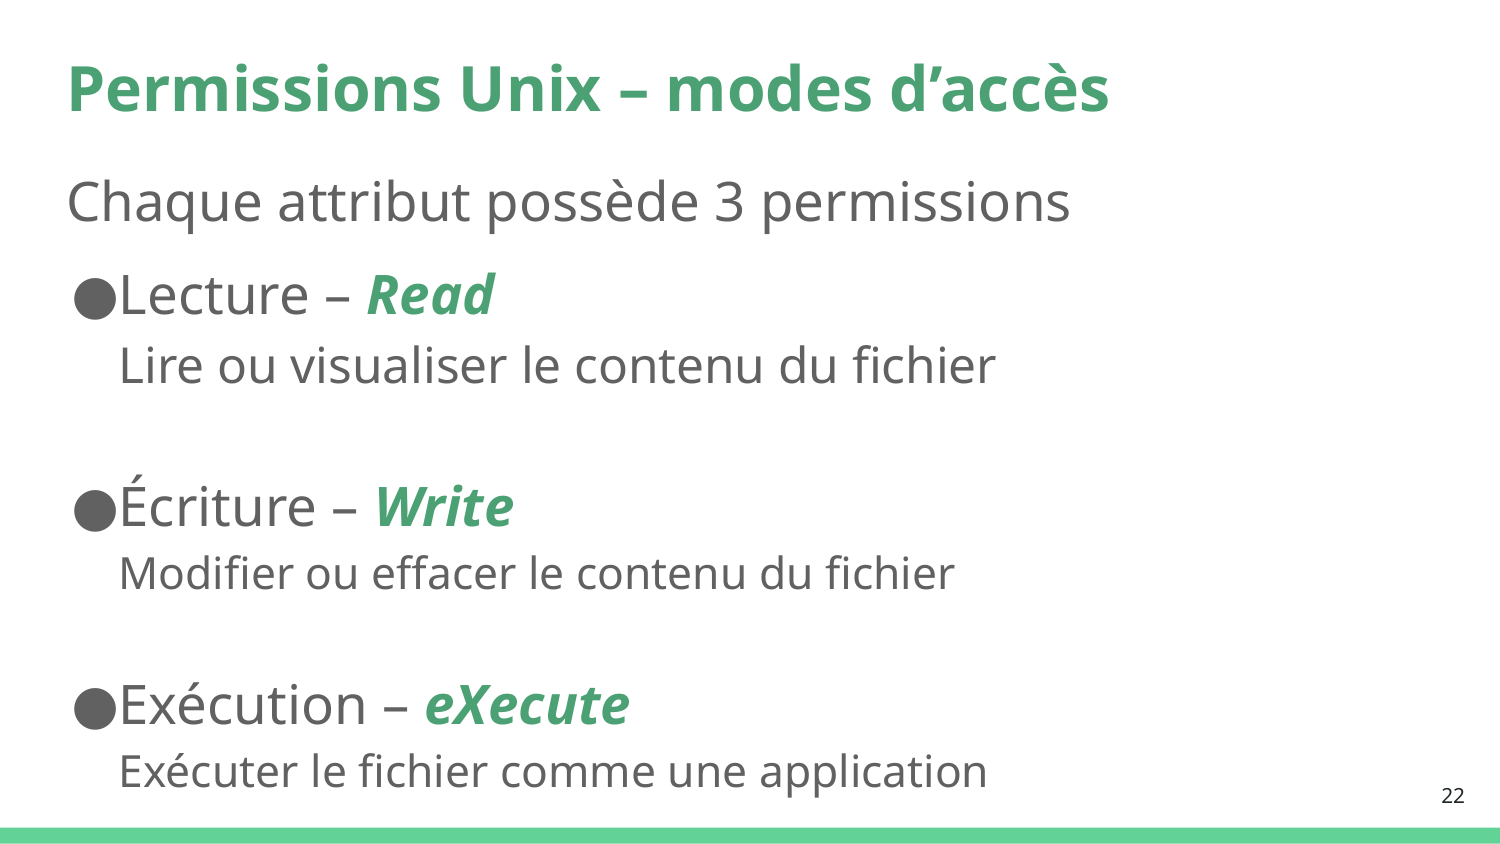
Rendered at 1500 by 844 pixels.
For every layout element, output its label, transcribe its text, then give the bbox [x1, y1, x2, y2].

list Chaque attribut possède 3 permissions Lecture – Read Lire ou visualiser le contenu du fichier Écriture – Write Modifier ou effacer le contenu du fichier Exécution – eXecute Exécuter le fichier comme une application [51, 142, 1449, 816]
title Permissions Unix – modes d’accès [51, 23, 1449, 117]
slide_number <numéro> [1389, 764, 1480, 830]
